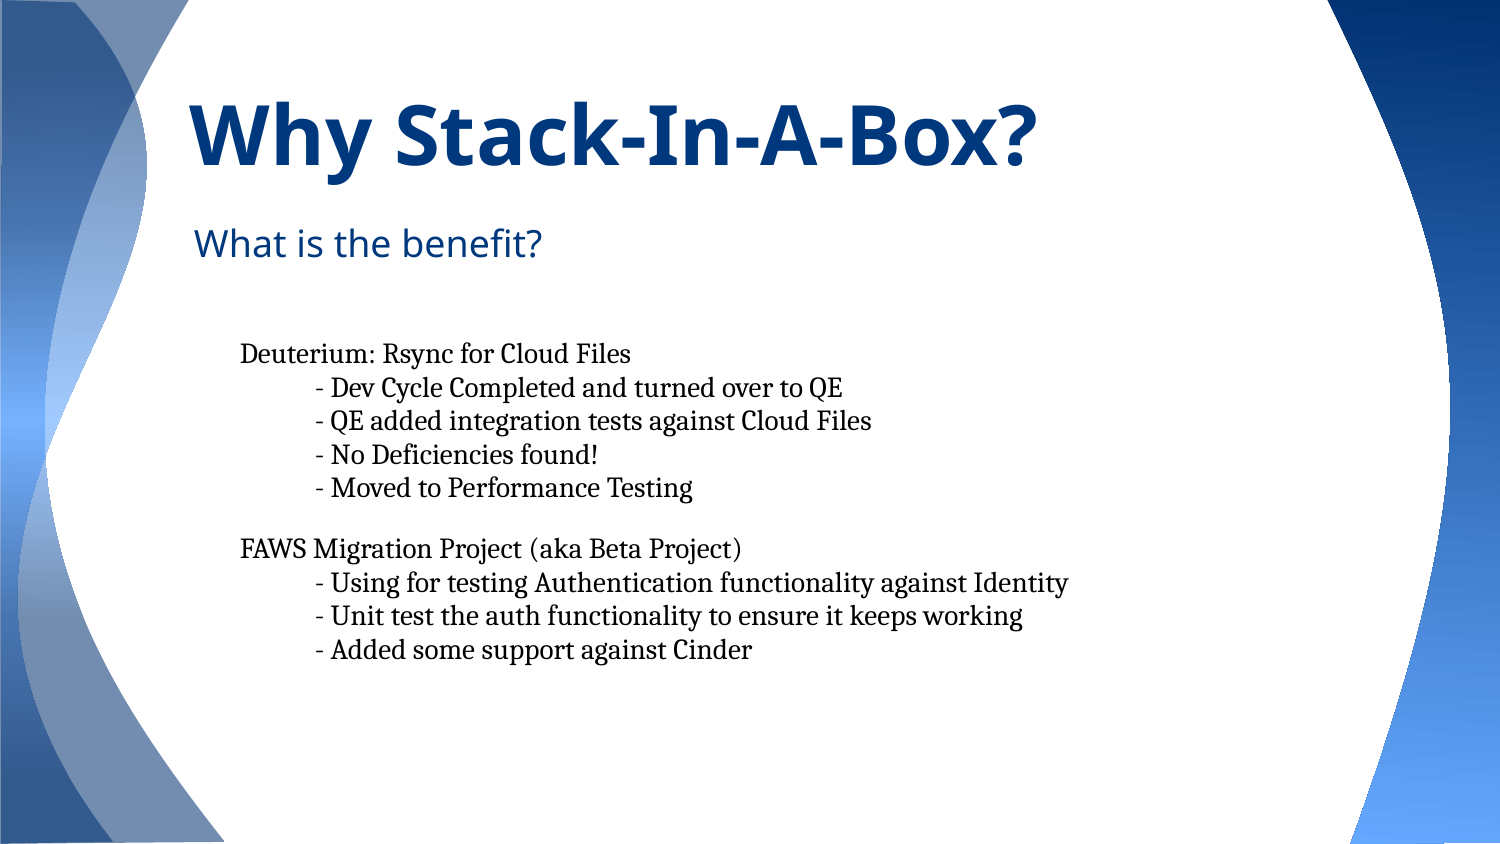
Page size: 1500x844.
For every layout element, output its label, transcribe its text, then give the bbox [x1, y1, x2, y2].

text_box Deuterium: Rsync for Cloud Files - Dev Cycle Completed and turned over to QE - QE added integration tests against Cloud Files - No Deficiencies found! - Moved to Performance Testing [225, 330, 1396, 514]
list What is the benefit? [178, 205, 1421, 302]
text_box FAWS Migration Project (aka Beta Project) - Using for testing Authentication functionality against Identity - Unit test the auth functionality to ensure it keeps working - Added some support against Cinder [225, 525, 1381, 706]
title Why Stack-In-A-Box? [174, 33, 1425, 197]
